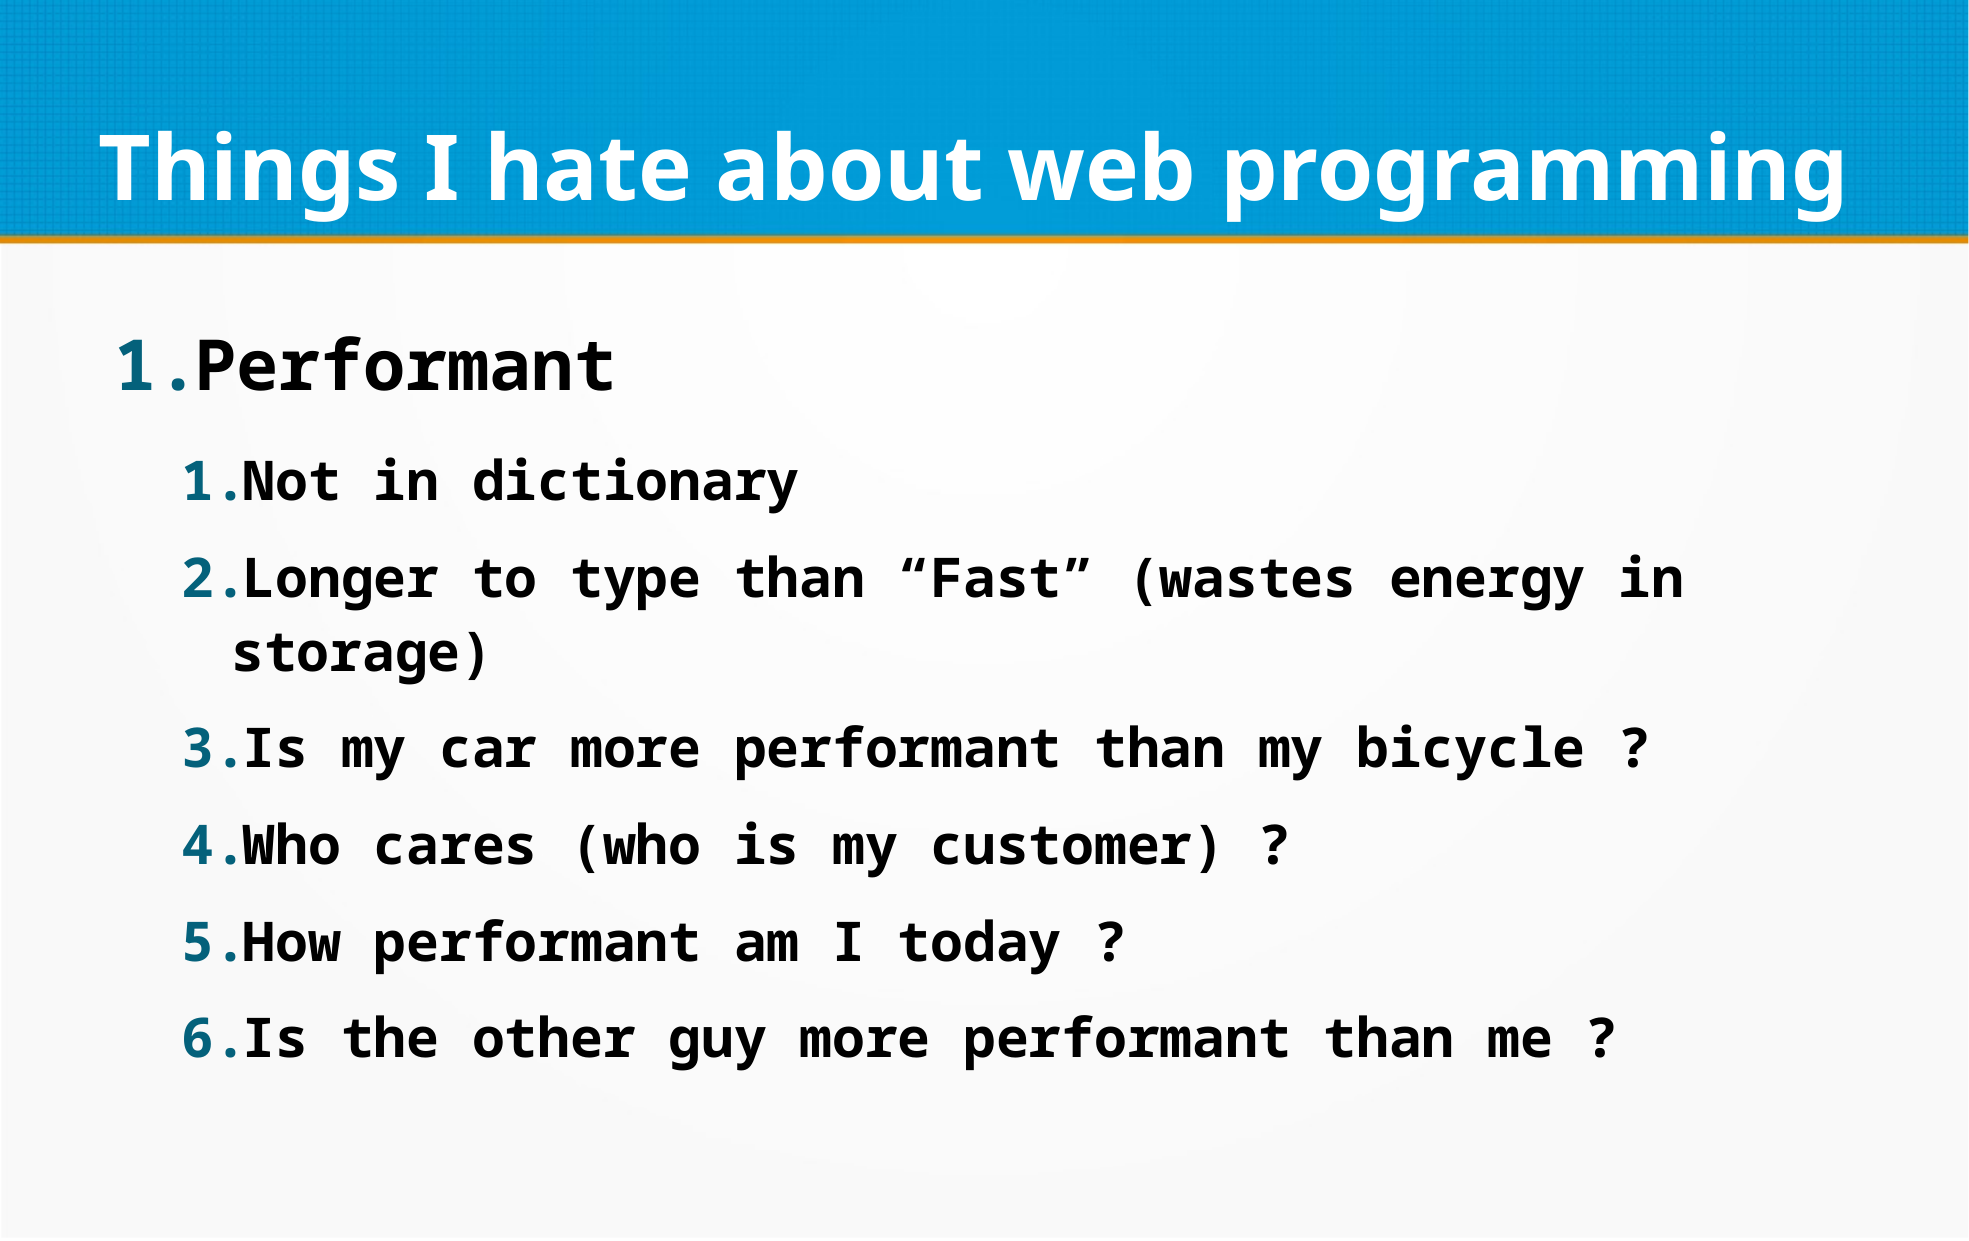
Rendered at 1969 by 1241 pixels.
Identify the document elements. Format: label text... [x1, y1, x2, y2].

title Things I hate about web programming [98, 19, 1870, 227]
list Performant Not in dictionary Longer to type than “Fast” (wastes energy in storage) Is my car more performant than my bicycle ? Who cares (who is my customer) ? How performant am I today ? Is the other guy more performant than me ? [98, 315, 1861, 1081]
picture [0, 233, 1969, 1241]
